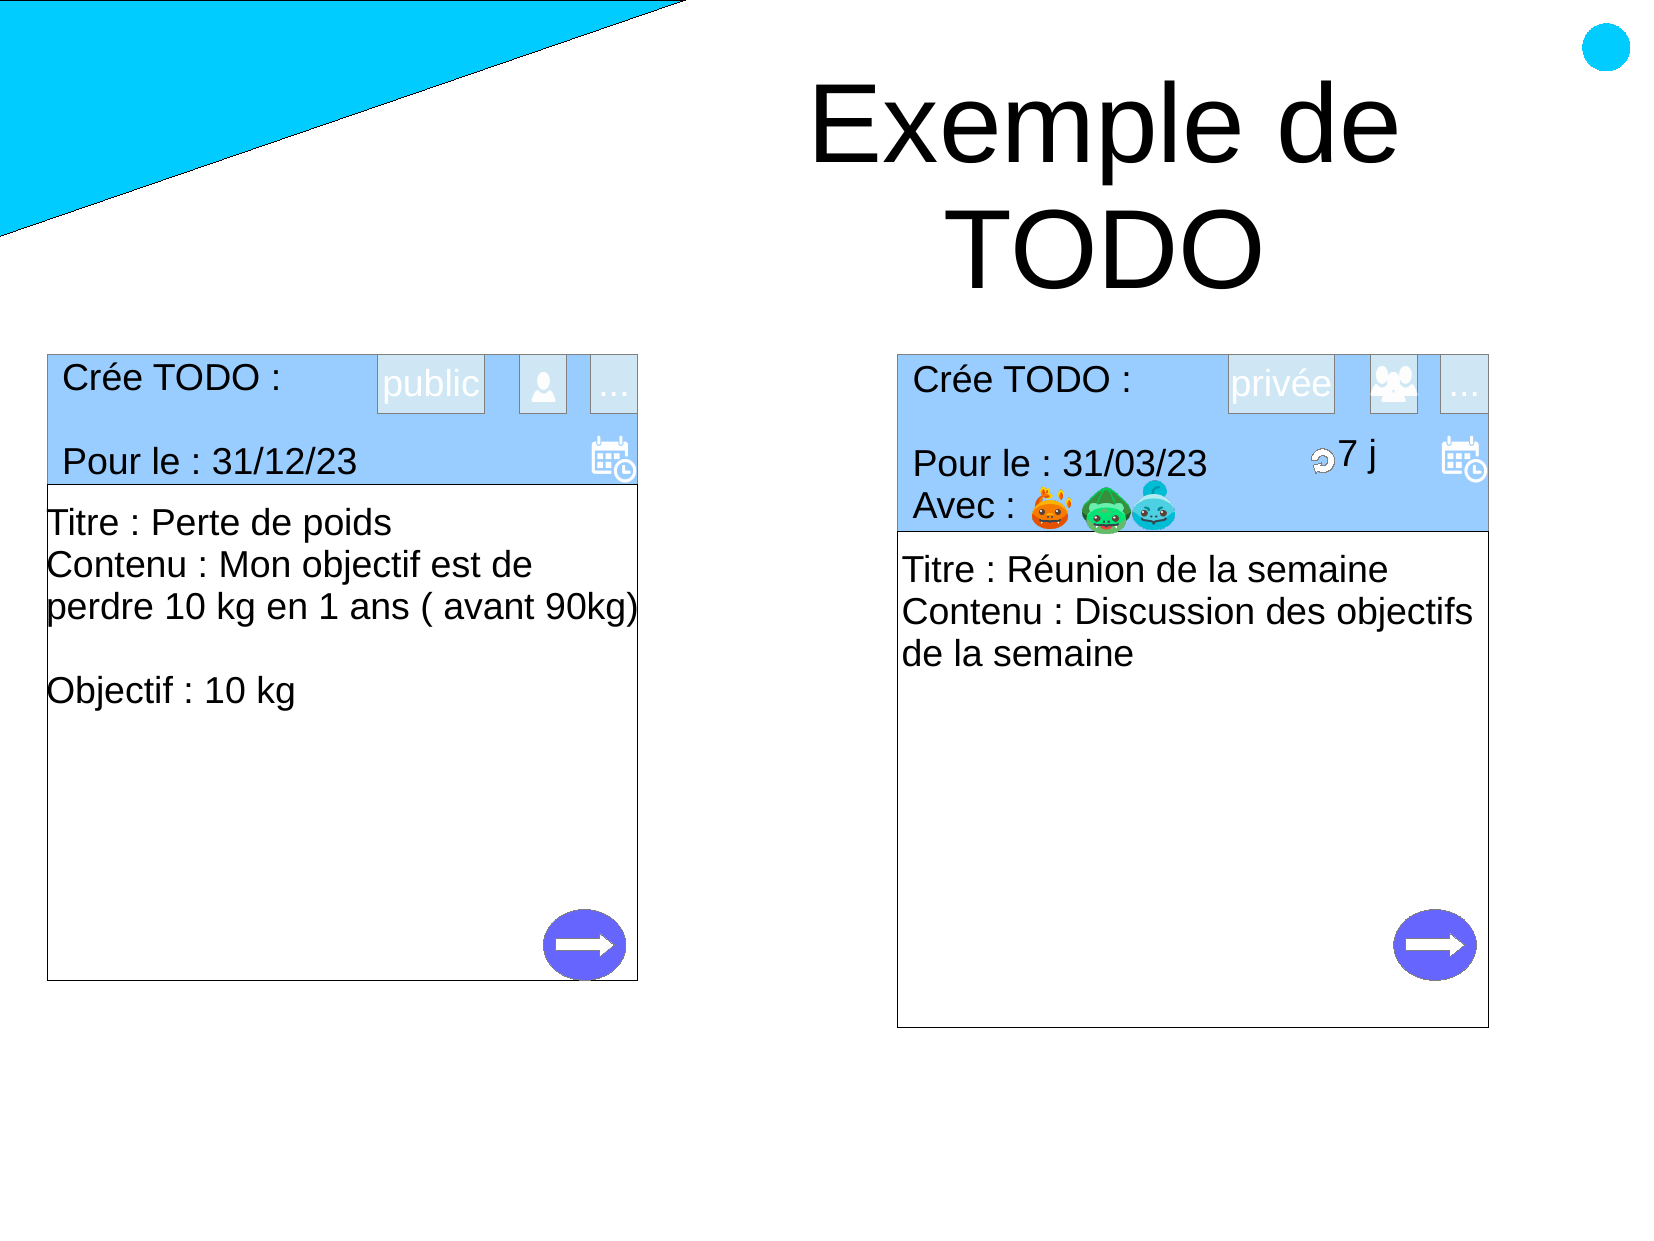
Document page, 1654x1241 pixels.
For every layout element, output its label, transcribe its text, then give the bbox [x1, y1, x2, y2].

text_box Titre : Réunion de la semaine Contenu : Discussion des objectifs de la semaine [897, 531, 1489, 1028]
picture [1440, 433, 1489, 485]
picture [531, 372, 556, 402]
text_box [1370, 354, 1418, 366]
text_box ... [1440, 354, 1489, 414]
text_box [543, 909, 626, 981]
text_box Titre : Perte de poids Contenu : Mon objectif est de perdre 10 kg en 1 ans ( avant 90kg) Objectif : 10 kg [47, 484, 638, 981]
text_box [1370, 396, 1418, 414]
picture [1078, 478, 1182, 537]
text_box privée [1228, 354, 1335, 414]
text_box 7 j [1322, 425, 1394, 483]
picture [1027, 484, 1075, 532]
text_box Crée TODO : Pour le : 31/12/23 [47, 354, 638, 484]
text_box public [377, 354, 485, 414]
text_box [1582, 23, 1630, 71]
text_box ... [590, 354, 638, 414]
picture [1370, 366, 1418, 402]
text_box [0, 0, 686, 237]
picture [590, 433, 638, 484]
text_box [519, 354, 567, 414]
text_box Exemple de TODO [744, 53, 1465, 320]
text_box Crée TODO : Pour le : 31/03/23 Avec : [897, 354, 1489, 531]
text_box [1393, 909, 1477, 981]
text_box [1313, 462, 1322, 474]
text_box [1311, 448, 1322, 461]
